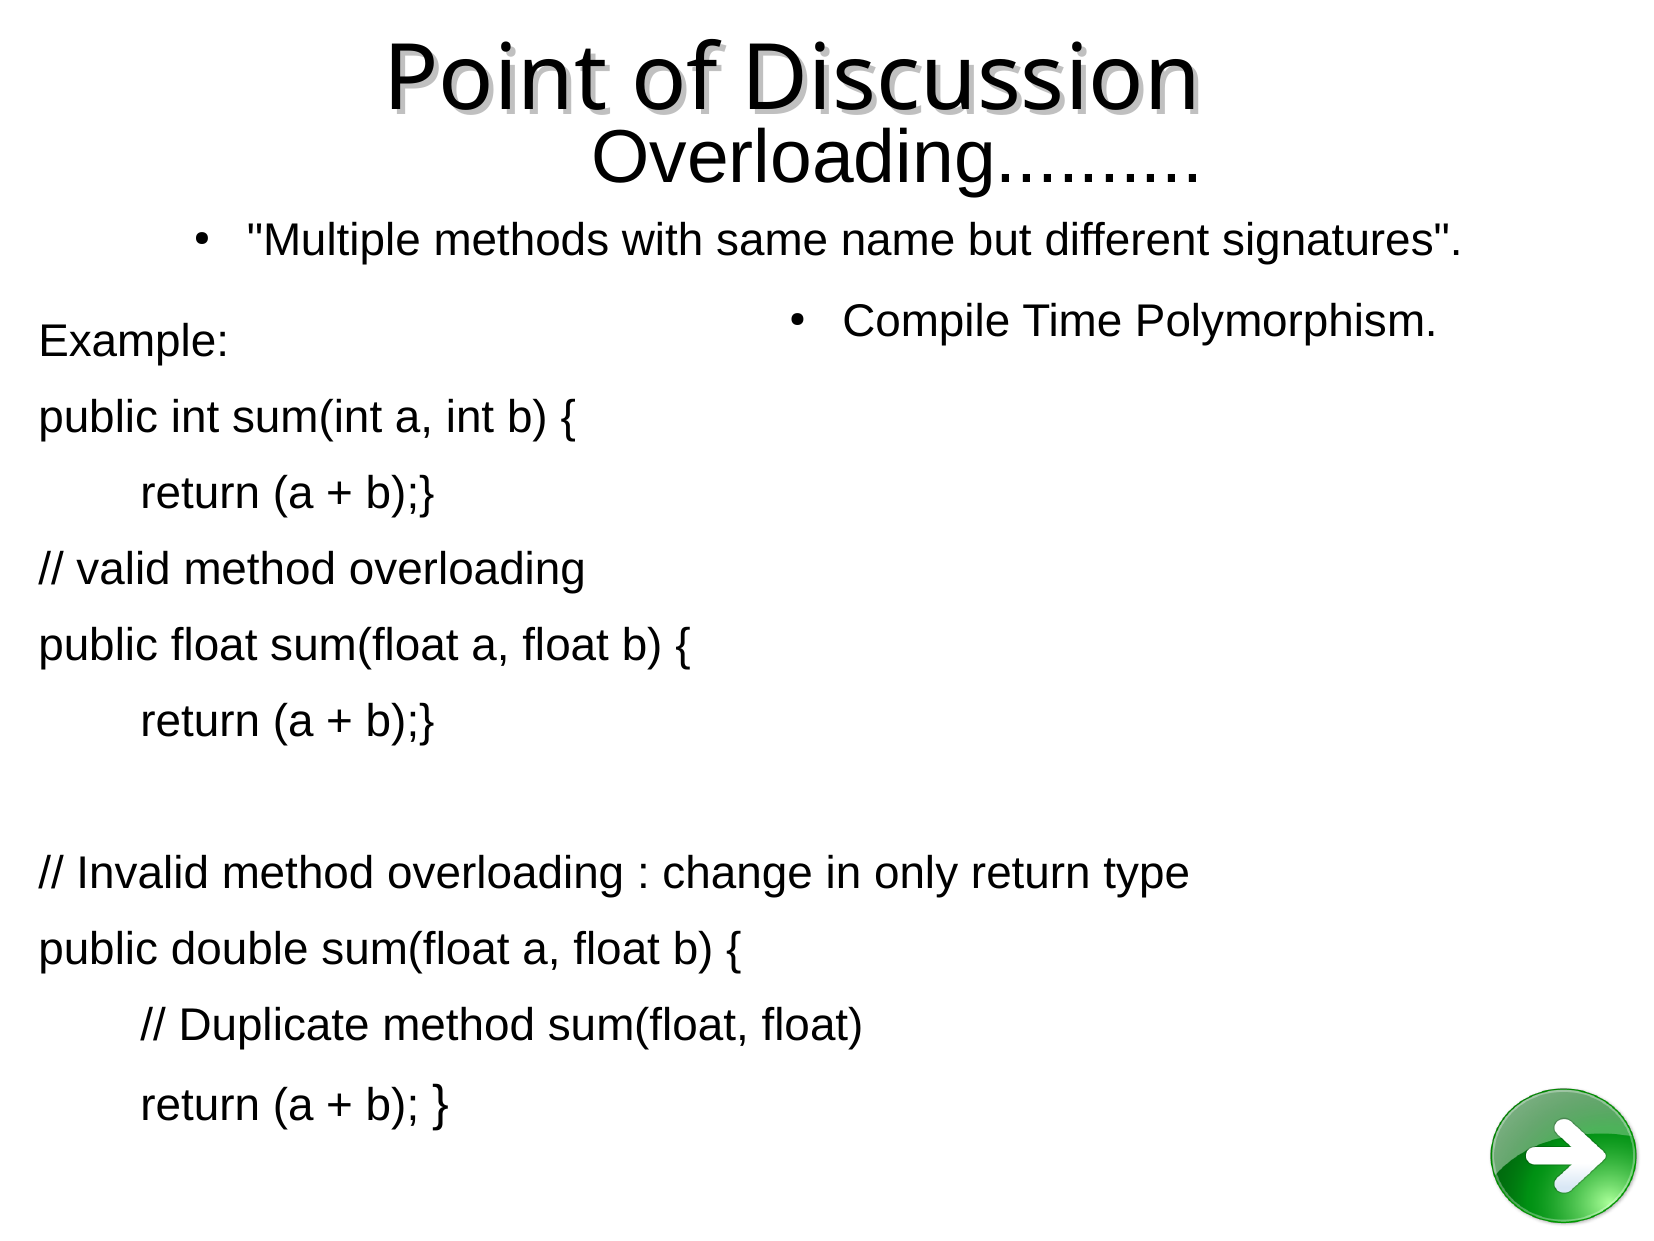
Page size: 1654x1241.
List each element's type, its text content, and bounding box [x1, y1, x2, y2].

list "Multiple methods with same name but different signatures". Compile Time Polymorphism. [0, 213, 1477, 934]
title Overloading.......... [153, 52, 1642, 260]
text_box Example: public int sum(int a, int b) { return (a + b);} // valid method overloading public float sum(float a, float b) { return (a + b);} // Invalid method overloading : change in only return type public double sum(float a, float b) { // Duplicate method sum(float, float) return (a + b); } [23, 307, 1501, 1220]
title Point of Discussion [35, 0, 1524, 178]
picture [1488, 1086, 1641, 1227]
